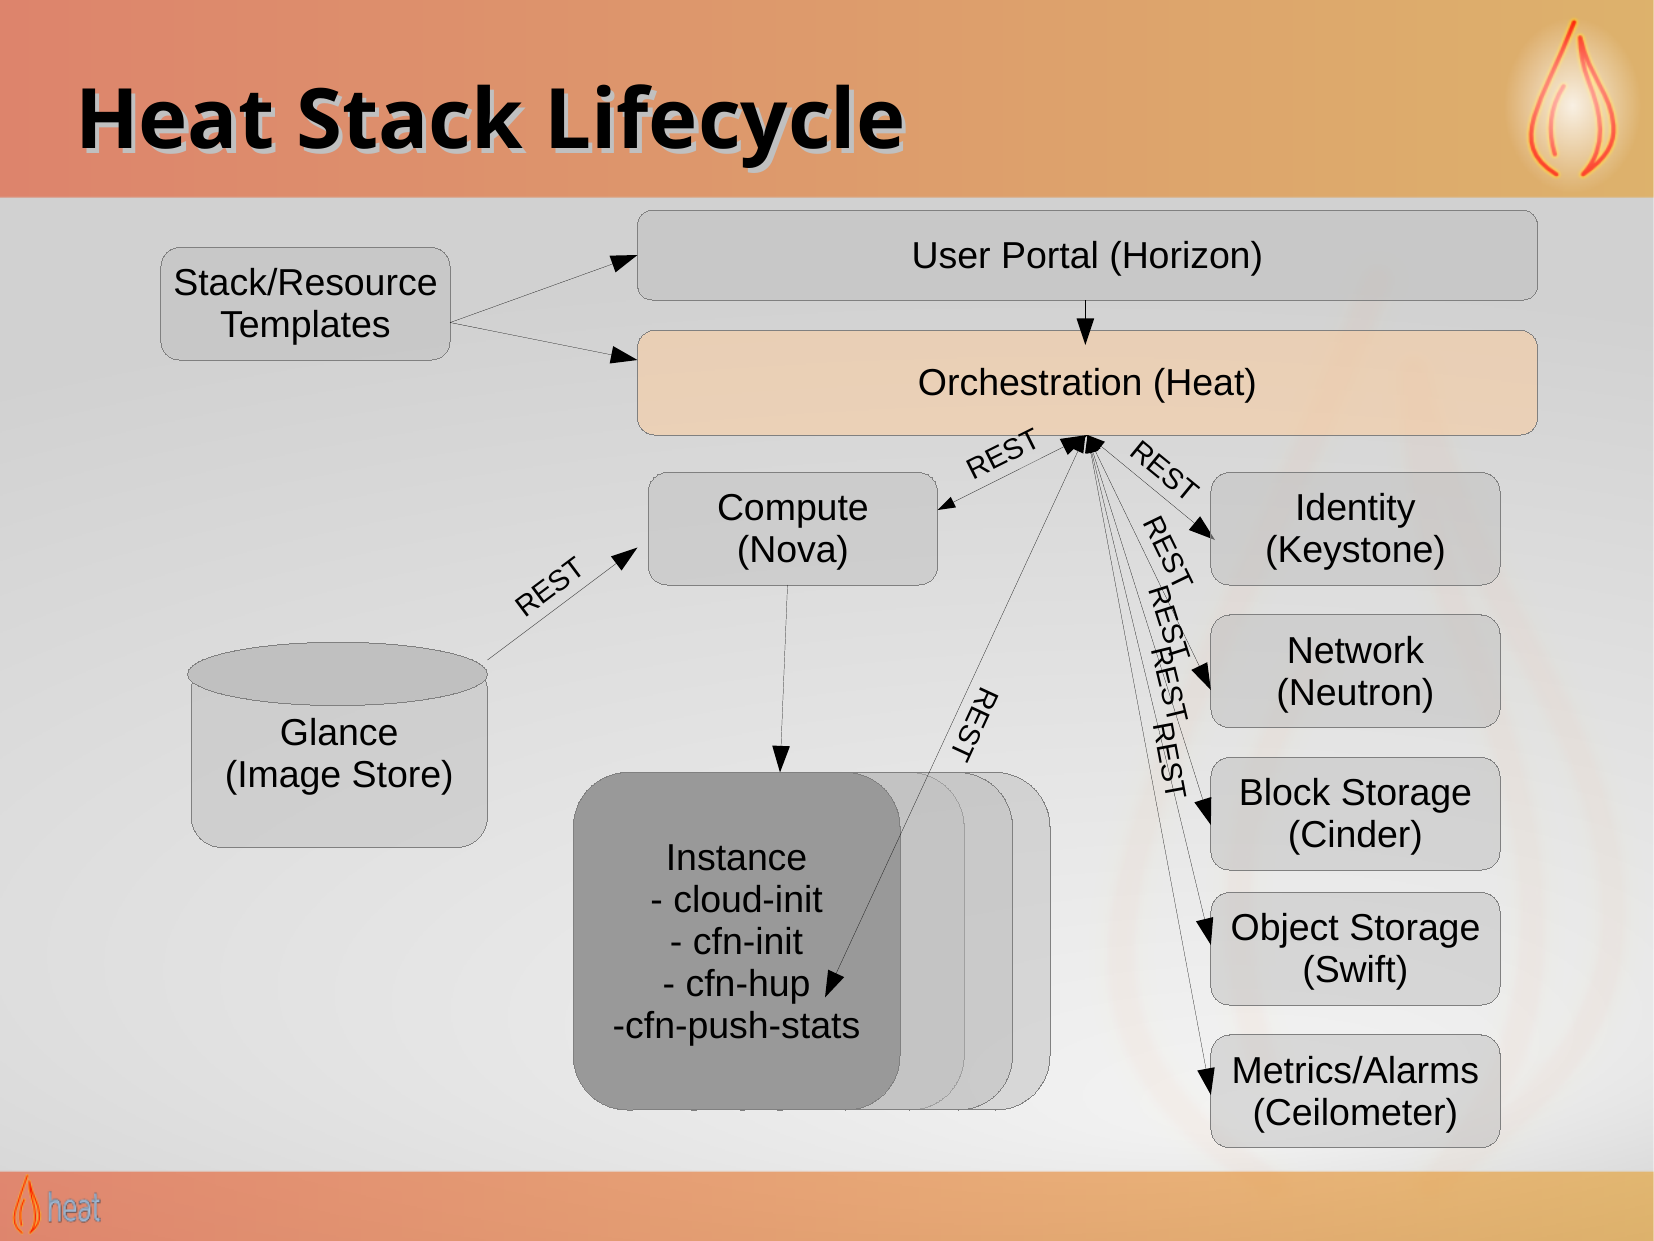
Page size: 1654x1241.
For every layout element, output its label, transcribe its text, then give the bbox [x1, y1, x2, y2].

text_box Block Storage (Cinder) [1210, 757, 1501, 871]
text_box Glance (Image Store) [191, 680, 488, 848]
text_box User Portal (Horizon) [637, 210, 1538, 301]
text_box [187, 642, 488, 706]
text_box Metrics/Alarms (Ceilometer) [1210, 1034, 1501, 1148]
text_box Instance - cloud-init - cfn-init - cfn-hup -cfn-push-stats [573, 772, 901, 1111]
text_box Identity (Keystone) [1210, 472, 1501, 586]
picture [0, 0, 1654, 1241]
text_box Network (Neutron) [1210, 614, 1501, 728]
text_box Compute (Nova) [648, 472, 938, 586]
text_box [856, 772, 1051, 1111]
text_box Orchestration (Heat) [637, 330, 1538, 436]
title Heat Stack Lifecycle [75, 22, 1564, 211]
text_box Stack/Resource Templates [160, 247, 451, 361]
text_box [854, 772, 928, 830]
text_box Object Storage (Swift) [1210, 892, 1501, 1006]
